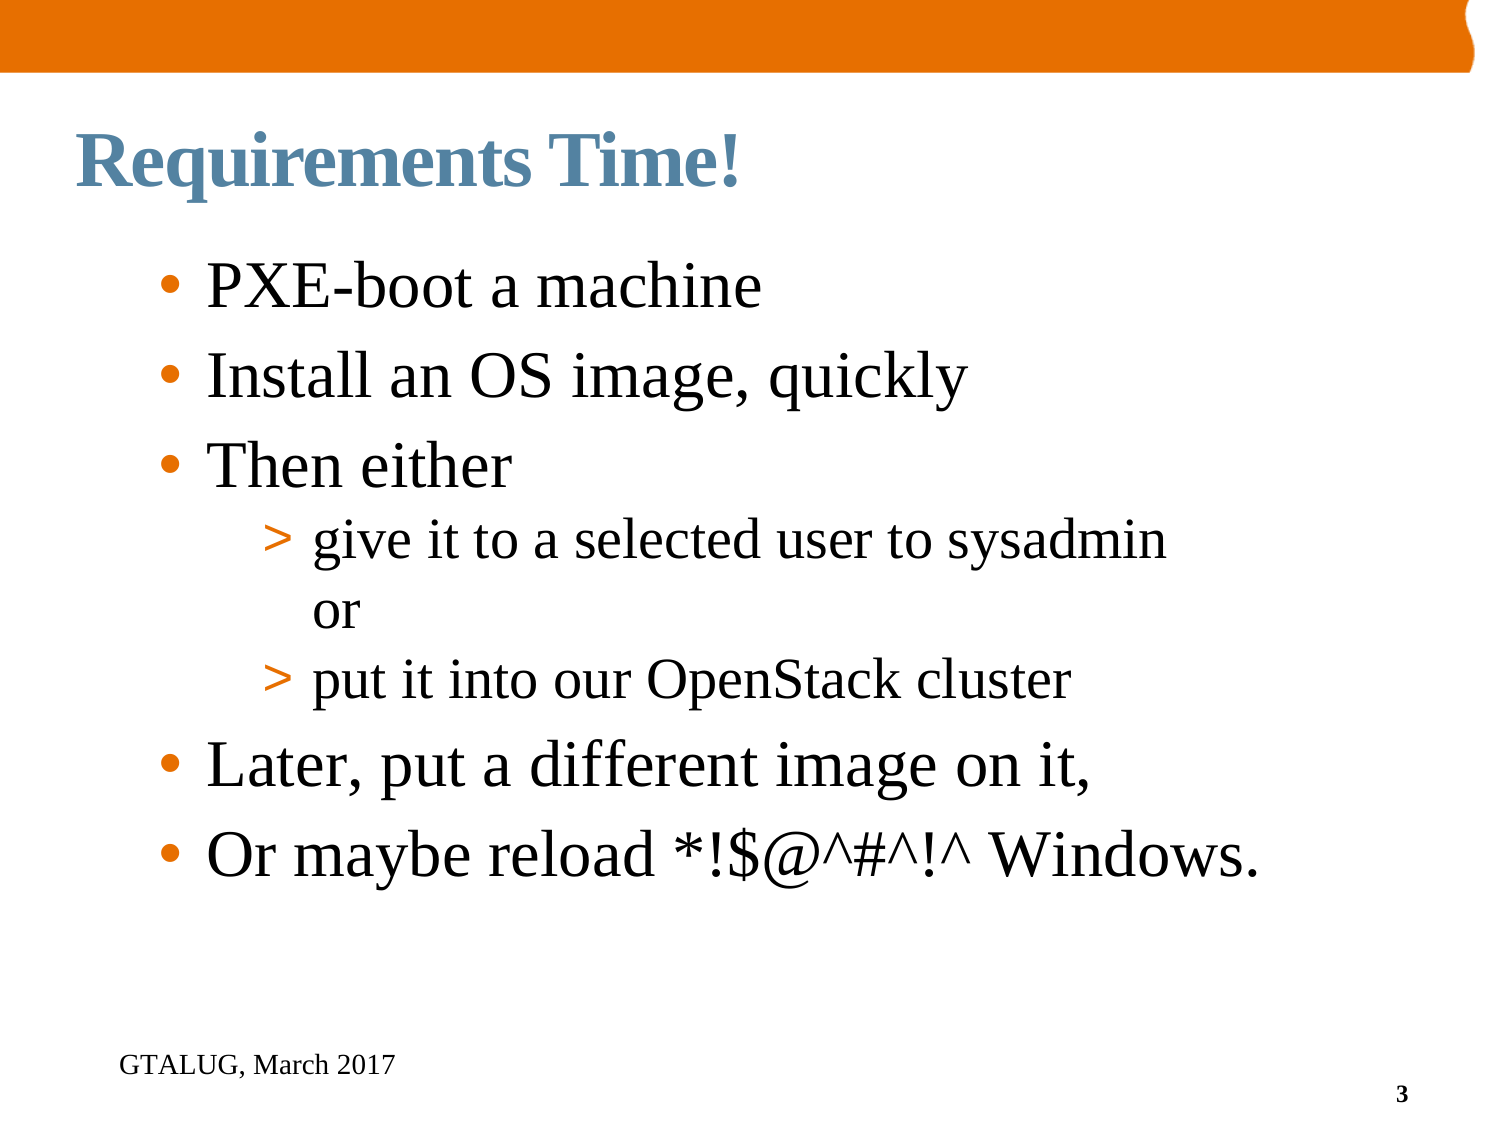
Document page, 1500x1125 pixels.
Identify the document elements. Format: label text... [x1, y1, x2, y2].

list PXE-boot a machine Install an OS image, quickly Then either give it to a selected user to sysadmin or put it into our OpenStack cluster Later, put a different image on it, Or maybe reload *!$@^#^!^ Windows. [64, 257, 1402, 1017]
title Requirements Time! [75, 122, 1438, 228]
picture [0, 0, 1500, 75]
